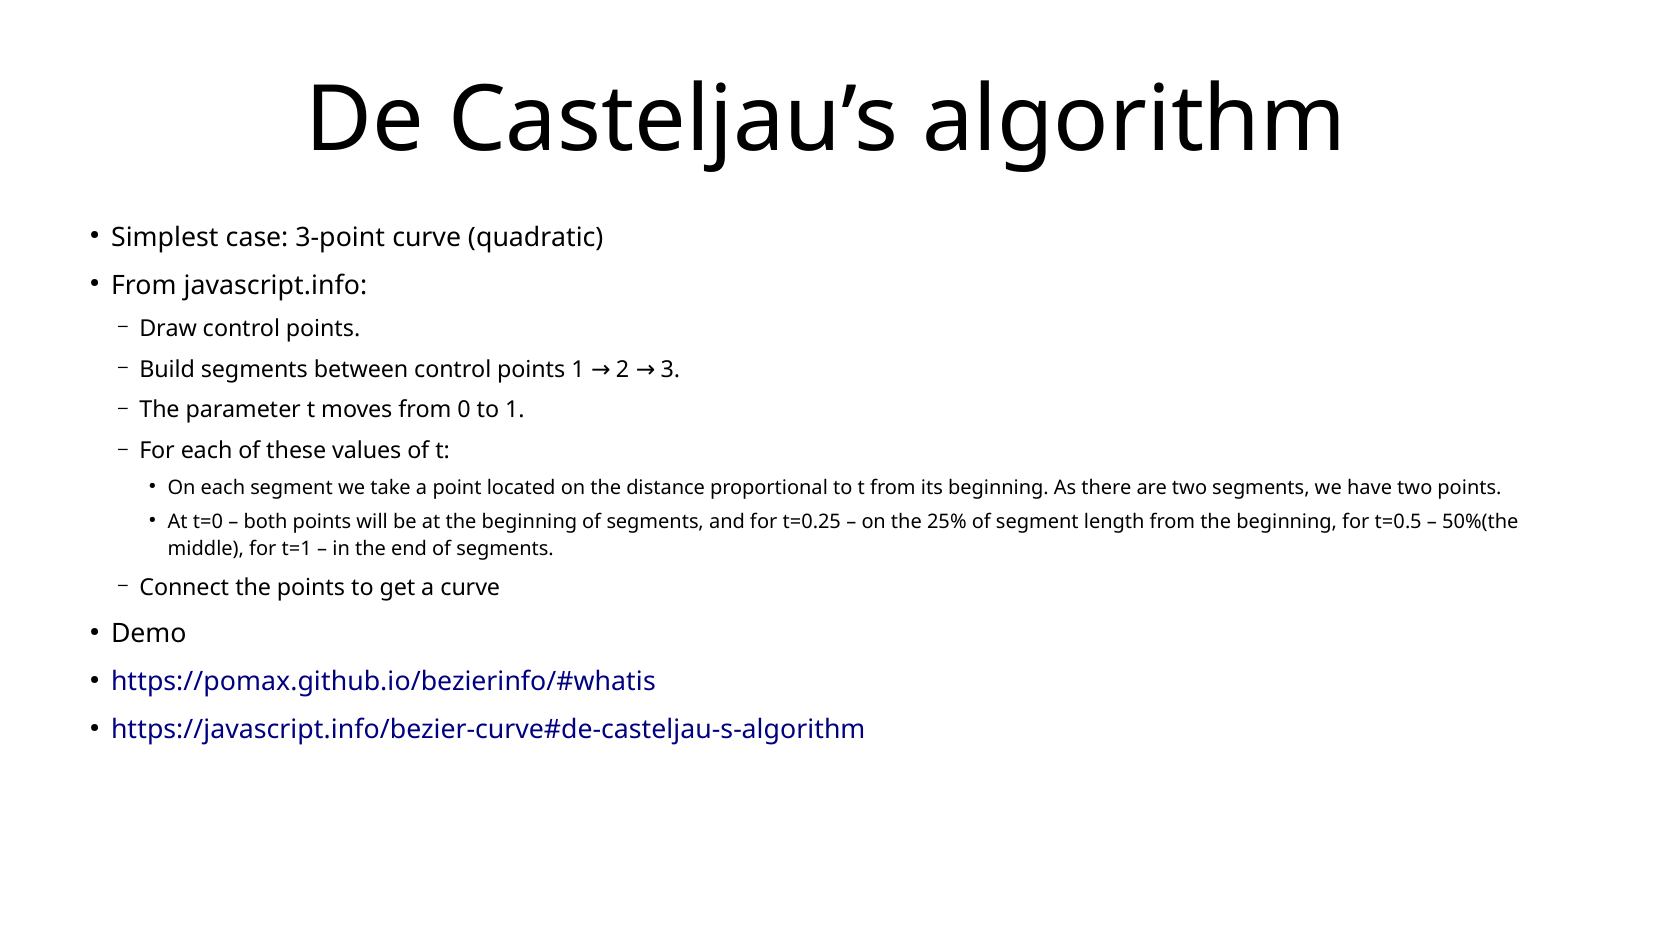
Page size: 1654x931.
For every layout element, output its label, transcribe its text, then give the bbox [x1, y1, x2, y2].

title De Casteljau’s algorithm [82, 37, 1571, 193]
list Simplest case: 3-point curve (quadratic) From javascript.info: Draw control points. Build segments between control points 1 → 2 → 3. The parameter t moves from 0 to 1. For each of these values of t: On each segment we take a point located on the distance proportional to t from its beginning. As there are two segments, we have two points. At t=0 – both points will be at the beginning of segments, and for t=0.25 – on the 25% of segment length from the beginning, for t=0.5 – 50%(the middle), for t=1 – in the end of segments. Connect the points to get a curve Demo https://pomax.github.io/bezierinfo/#whatis https://javascript.info/bezier-curve#de-casteljau-s-algorithm [82, 217, 1571, 758]
